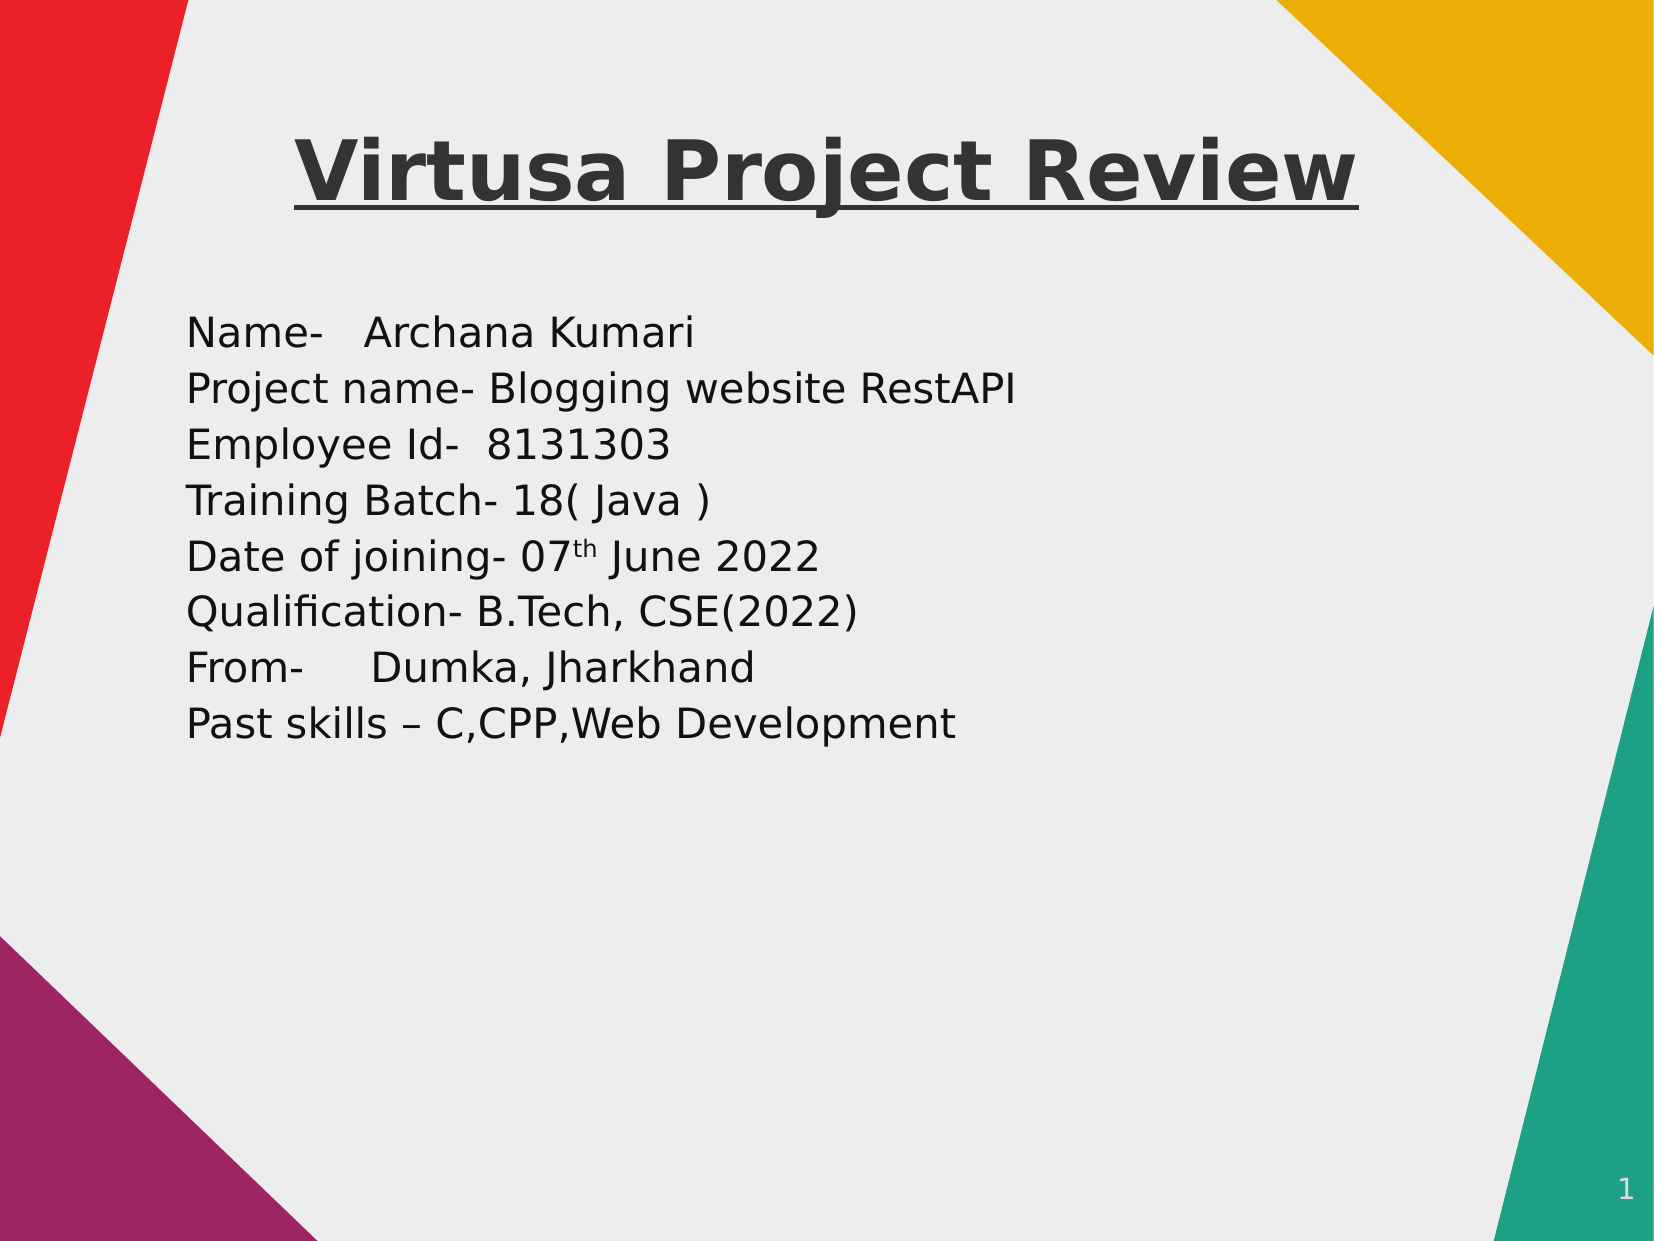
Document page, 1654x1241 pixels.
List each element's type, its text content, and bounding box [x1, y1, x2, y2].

title Virtusa Project Review [114, 73, 1539, 271]
list Name- Archana Kumari Project name- Blogging website RestAPI Employee Id- 8131303 Training Batch- 18( Java ) Date of joining- 07th June 2022 Qualification- B.Tech, CSE(2022) From- Dumka, Jharkhand Past skills – C,CPP,Web Development [114, 302, 1539, 1033]
